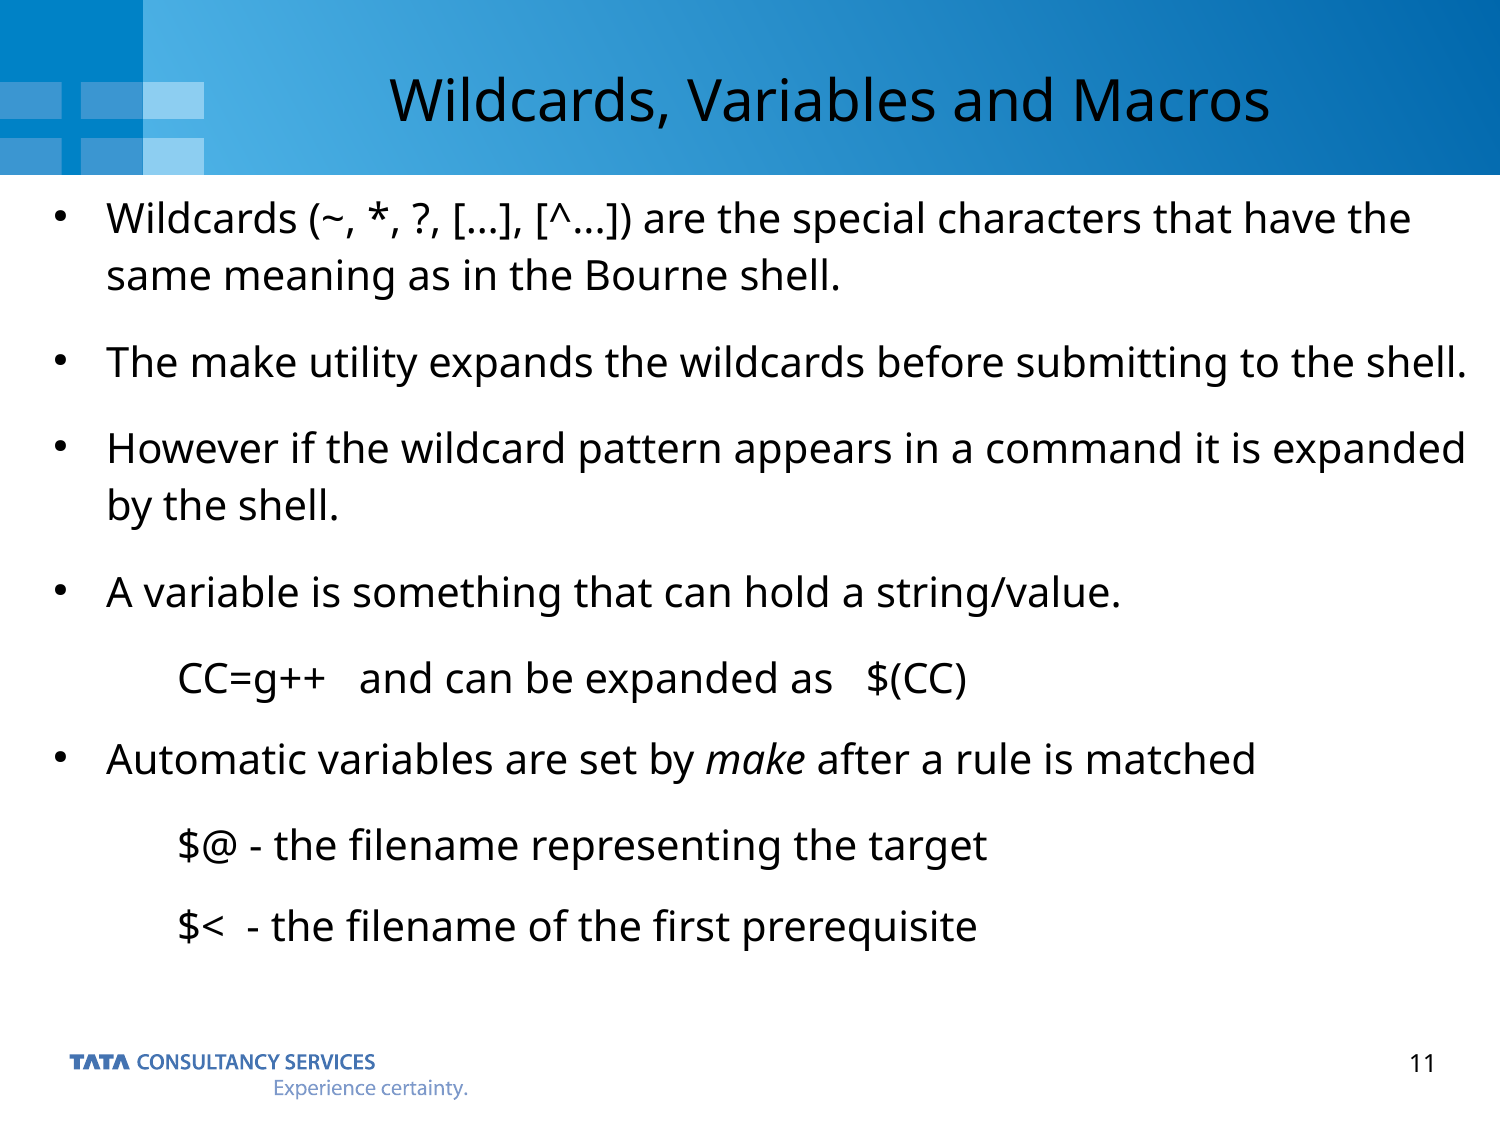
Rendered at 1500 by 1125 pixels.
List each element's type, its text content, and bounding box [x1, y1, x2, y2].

list Wildcards (~, *, ?, […], [^...]) are the special characters that have the same meaning as in the Bourne shell. The make utility expands the wildcards before submitting to the shell. However if the wildcard pattern appears in a command it is expanded by the shell. A variable is something that can hold a string/value. CC=g++ and can be expanded as $(CC) Automatic variables are set by make after a rule is matched $@ - the filename representing the target $< - the filename of the first prerequisite [35, 188, 1477, 1040]
title Wildcards, Variables and Macros [236, 44, 1425, 154]
